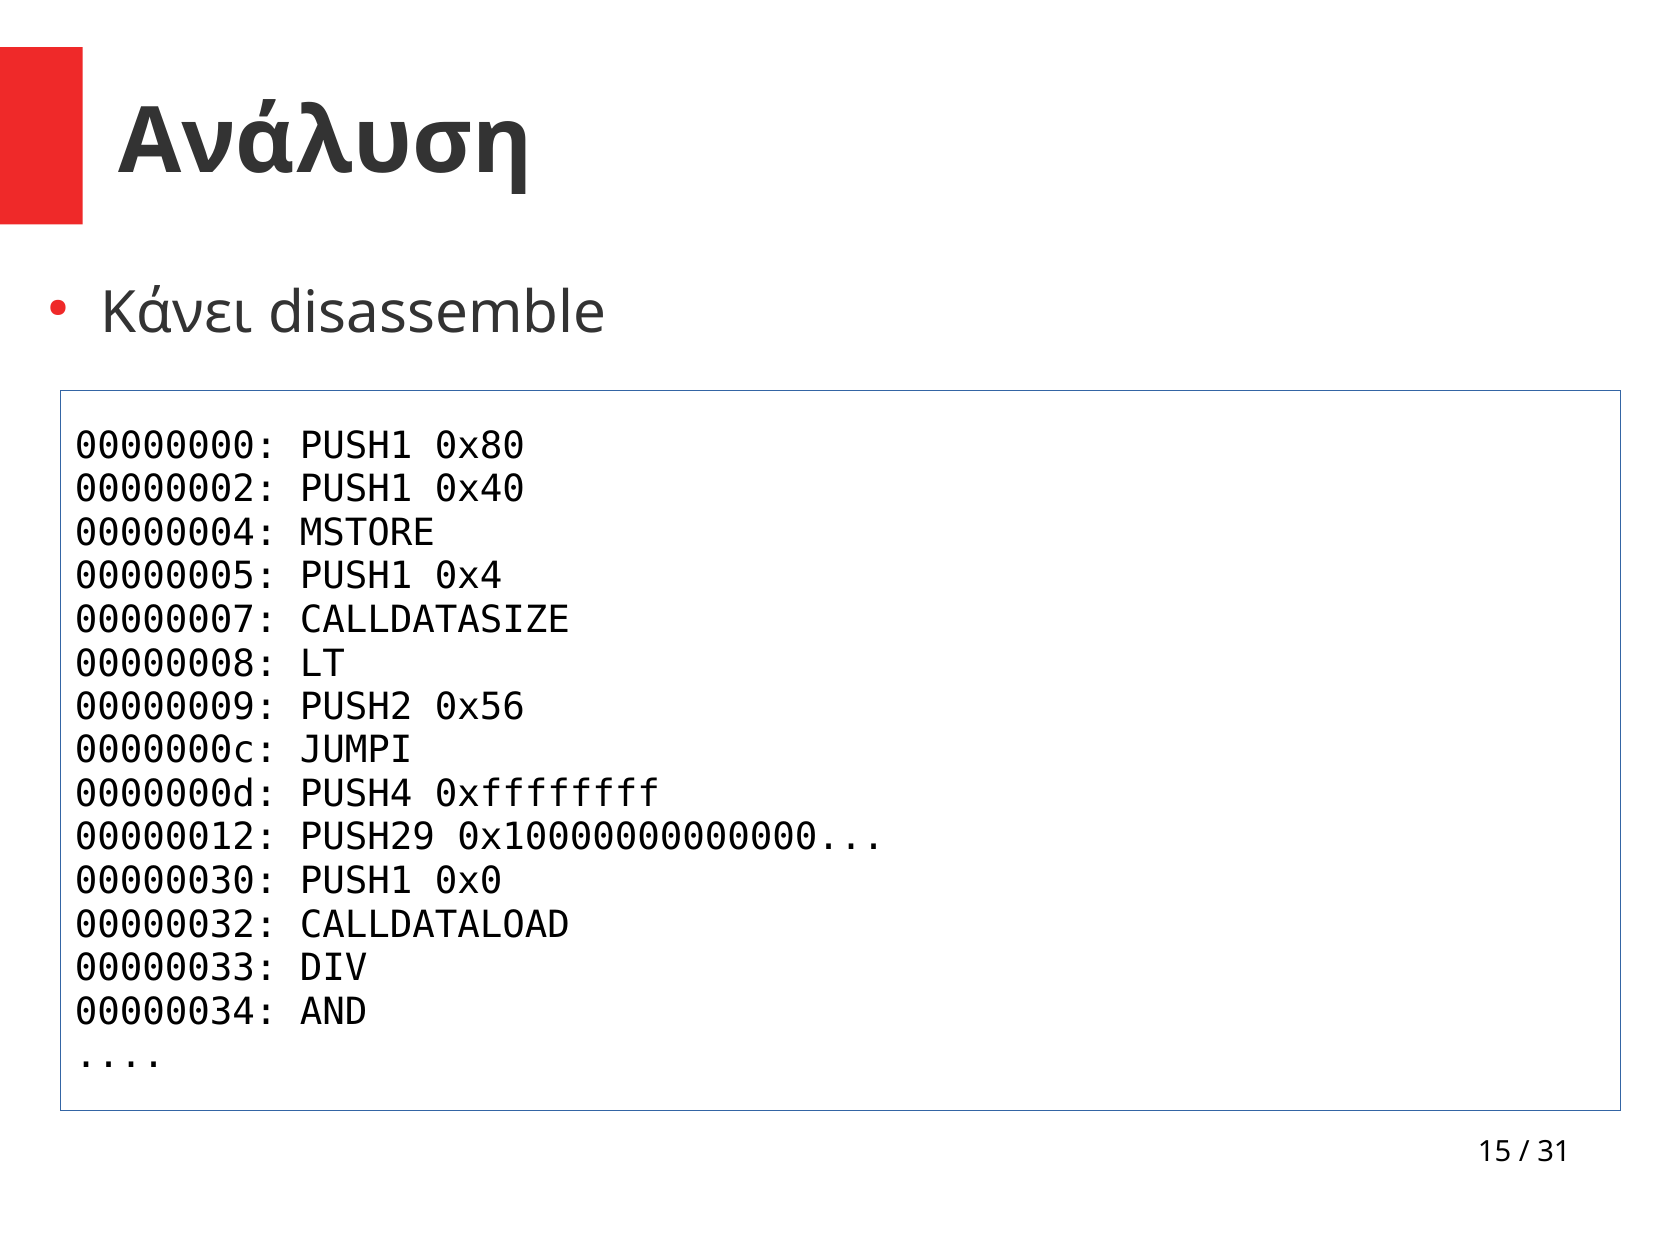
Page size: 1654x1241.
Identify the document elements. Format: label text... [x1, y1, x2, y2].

title Ανάλυση [118, 33, 1571, 241]
text_box 00000000: PUSH1 0x80 00000002: PUSH1 0x40 00000004: MSTORE 00000005: PUSH1 0x4 00000007: CALLDATASIZE 00000008: LT 00000009: PUSH2 0x56 0000000c: JUMPI 0000000d: PUSH4 0xffffffff 00000012: PUSH29 0x10000000000000... 00000030: PUSH1 0x0 00000032: CALLDATALOAD 00000033: DIV 00000034: AND .... [60, 390, 1621, 1111]
list Κάνει disassemble [30, 270, 1621, 376]
